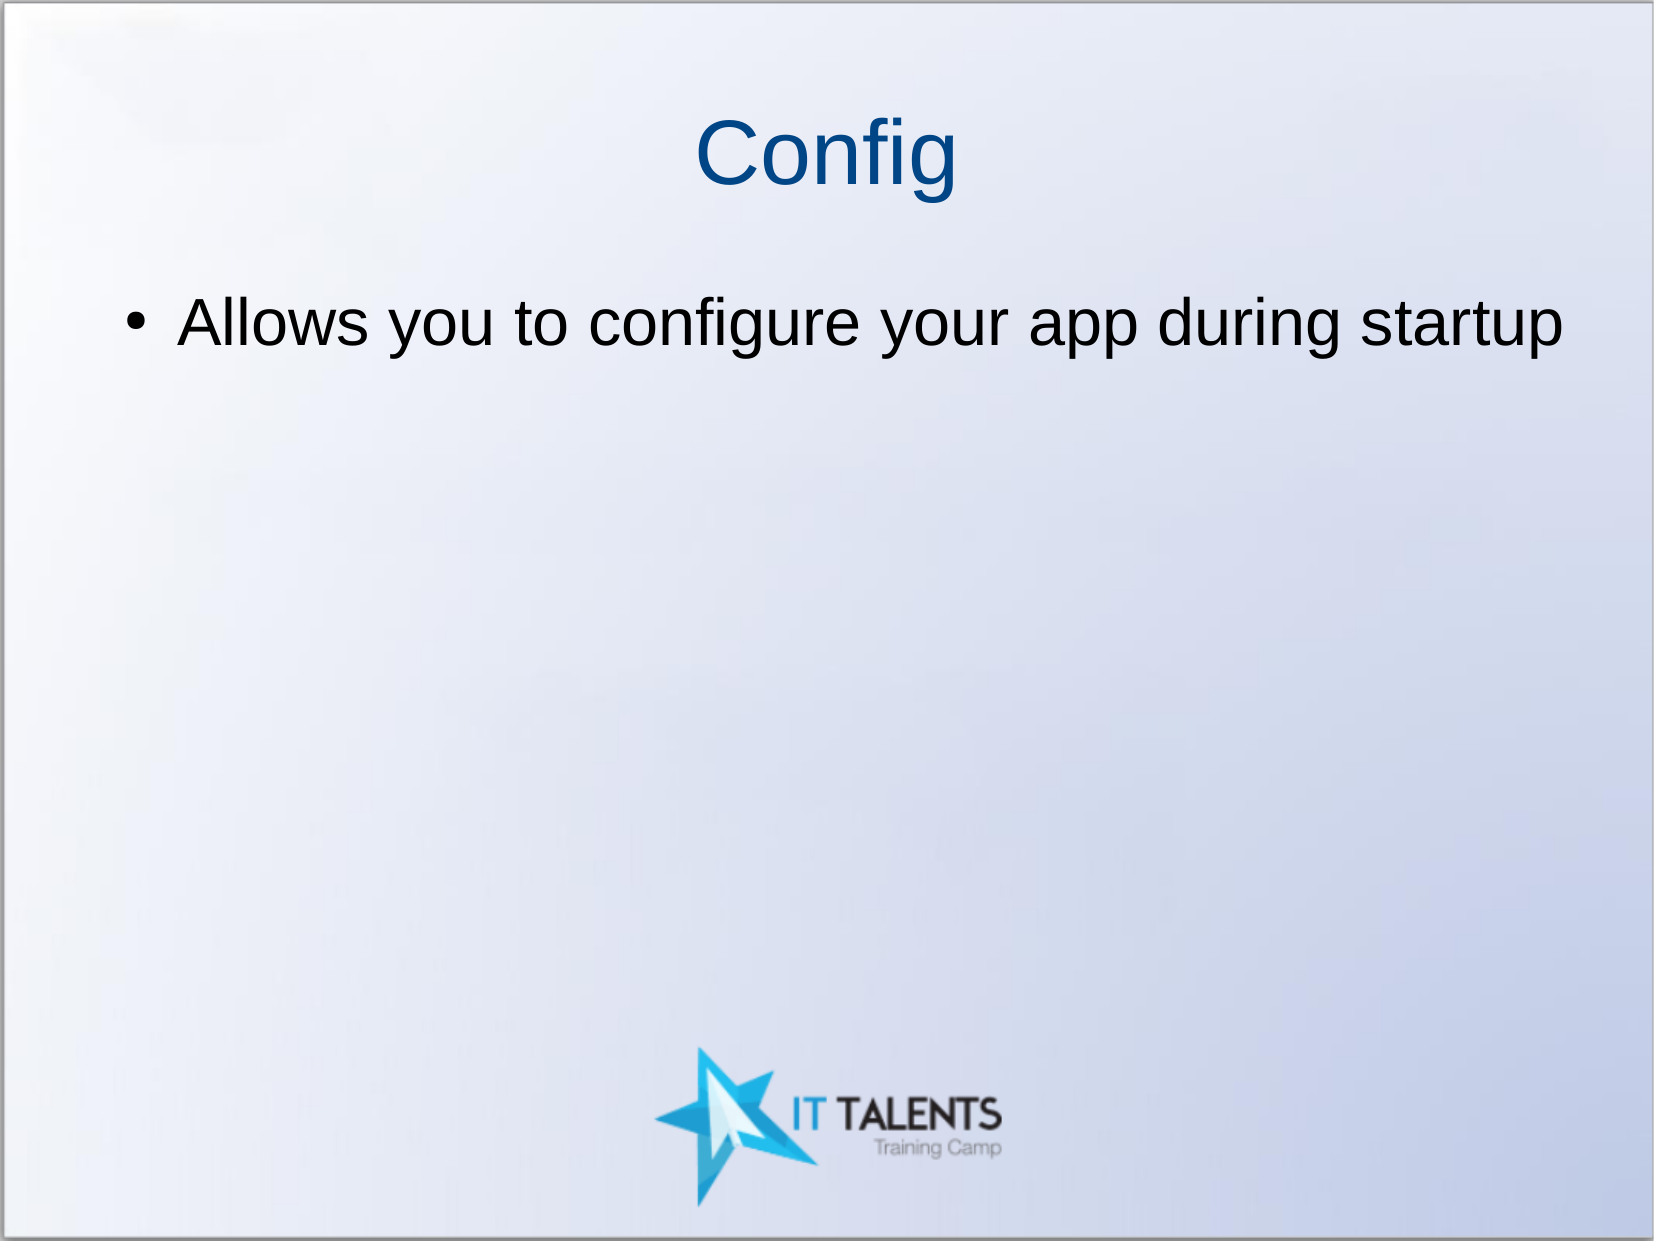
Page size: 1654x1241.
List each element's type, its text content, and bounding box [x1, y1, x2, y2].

picture [0, 0, 1654, 1241]
title Config [82, 49, 1571, 257]
list Allows you to configure your app during startup [106, 284, 1595, 1004]
